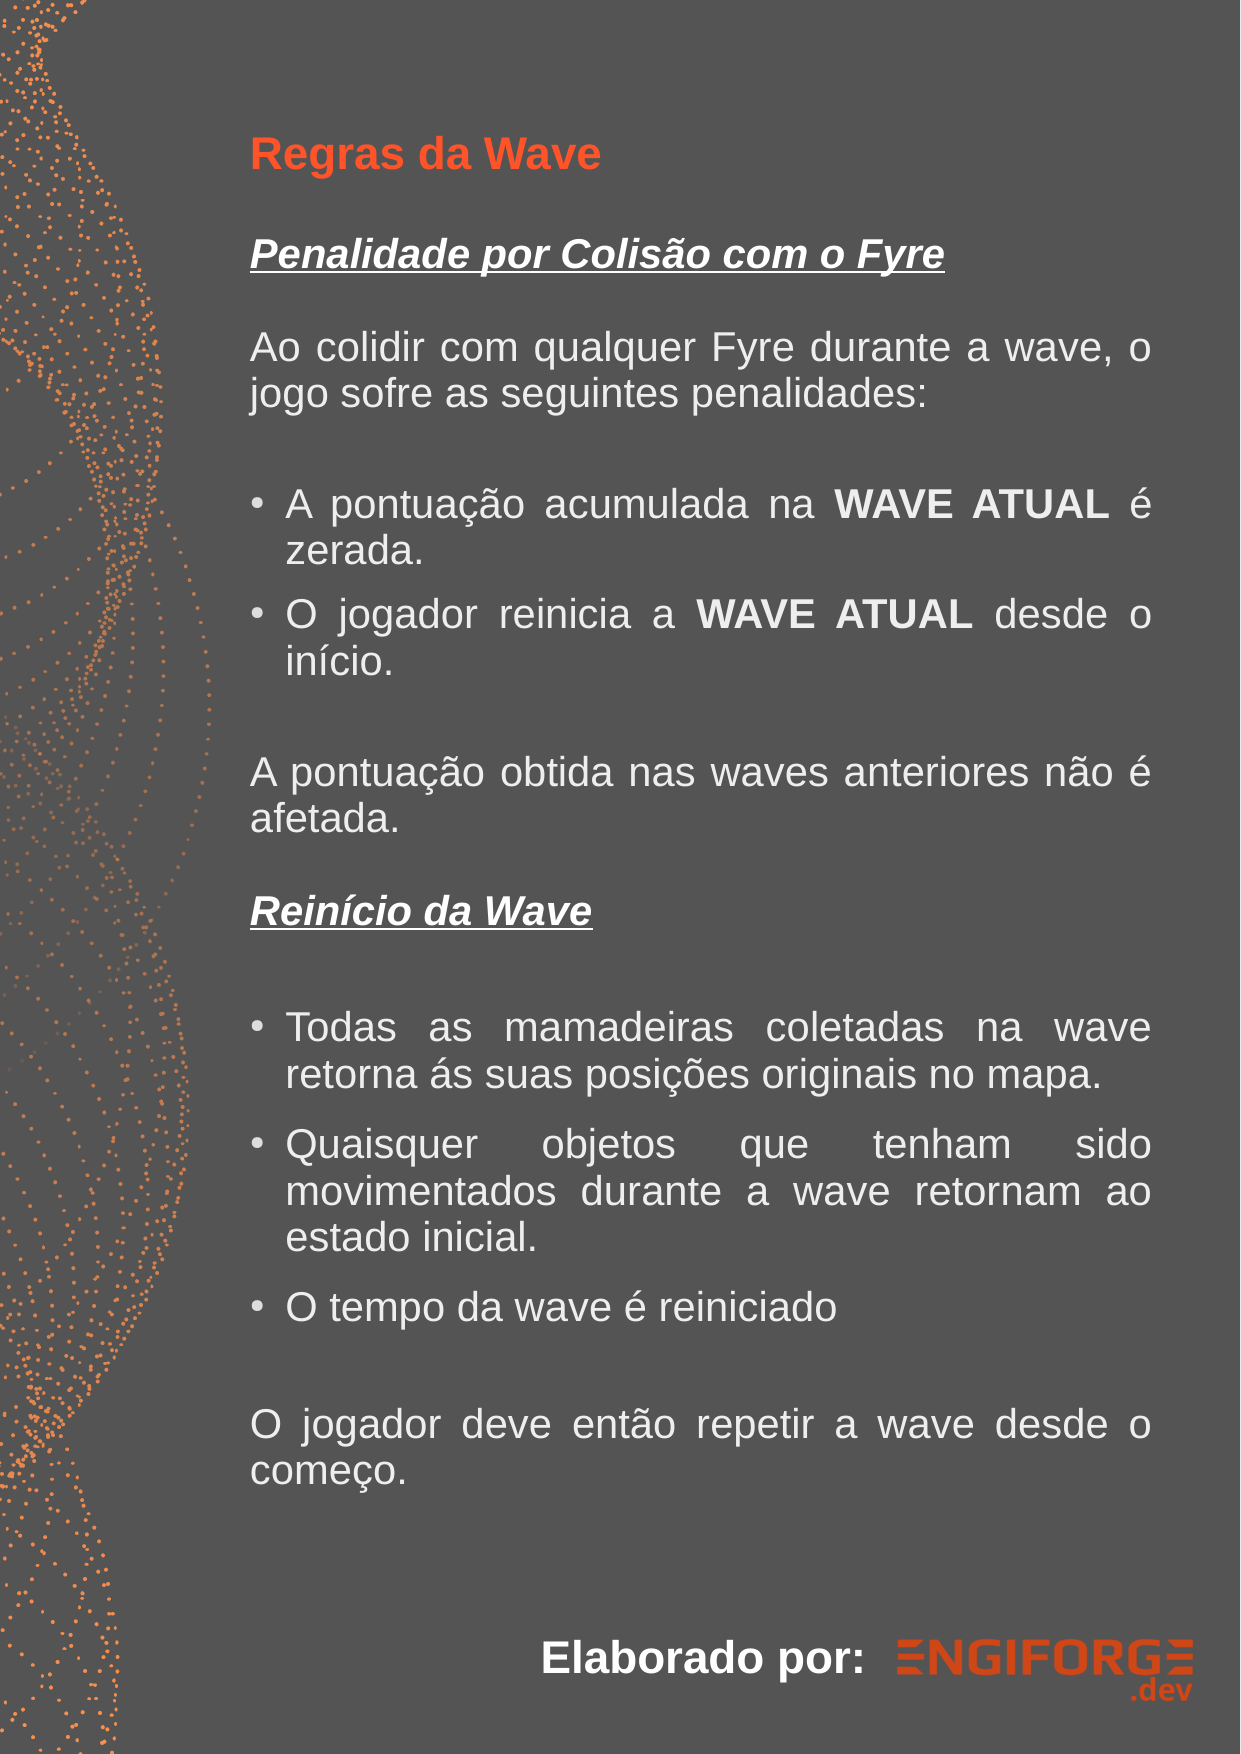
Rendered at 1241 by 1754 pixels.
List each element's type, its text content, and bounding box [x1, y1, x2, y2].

text_box Regras da Wave Penalidade por Colisão com o Fyre Ao colidir com qualquer Fyre durante a wave, o jogo sofre as seguintes penalidades: A pontuação acumulada na WAVE ATUAL é zerada. O jogador reinicia a WAVE ATUAL desde o início. A pontuação obtida nas waves anteriores não é afetada. Reinício da Wave Todas as mamadeiras coletadas na wave retorna ás suas posições originais no mapa. Quaisquer objetos que tenham sido movimentados durante a wave retornam ao estado inicial. O tempo da wave é reiniciado O jogador deve então repetir a wave desde o começo. [235, 120, 1168, 1525]
picture [0, 0, 1241, 1754]
text_box Elaborado por: [525, 1624, 941, 1742]
